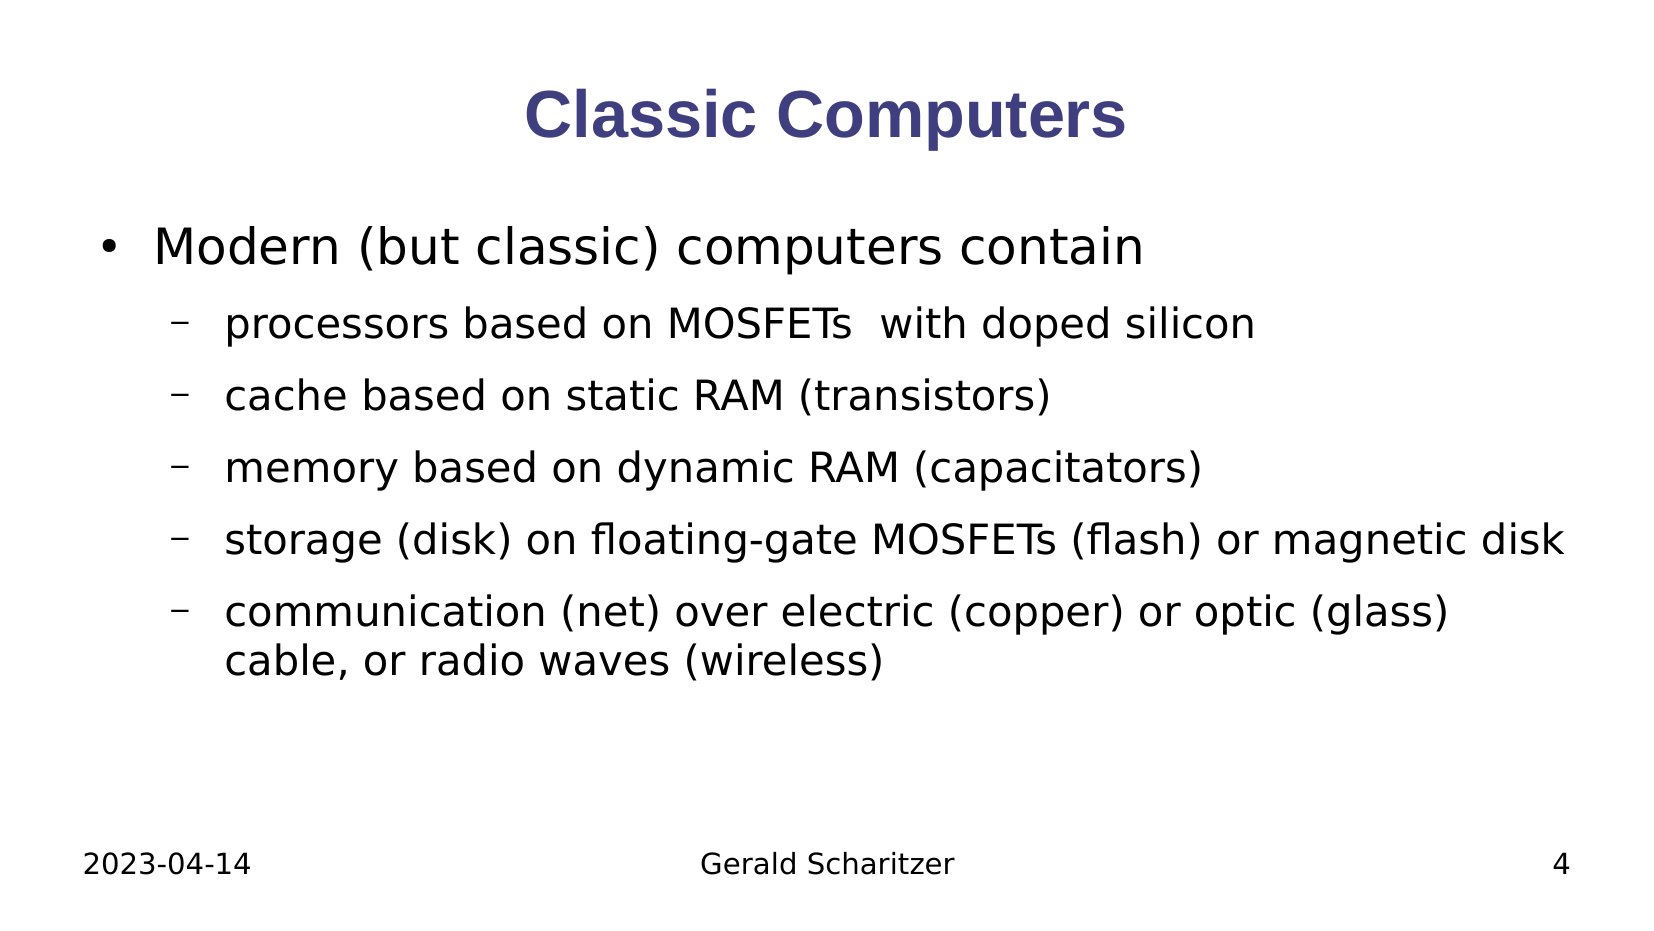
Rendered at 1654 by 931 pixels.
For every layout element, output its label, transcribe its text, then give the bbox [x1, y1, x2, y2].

title Classic Computers [82, 37, 1571, 193]
list Modern (but classic) computers contain processors based on MOSFETs with doped silicon cache based on static RAM (transistors) memory based on dynamic RAM (capacitators) storage (disk) on floating-gate MOSFETs (flash) or magnetic disk communication (net) over electric (copper) or optic (glass) cable, or radio waves (wireless) [82, 217, 1571, 758]
